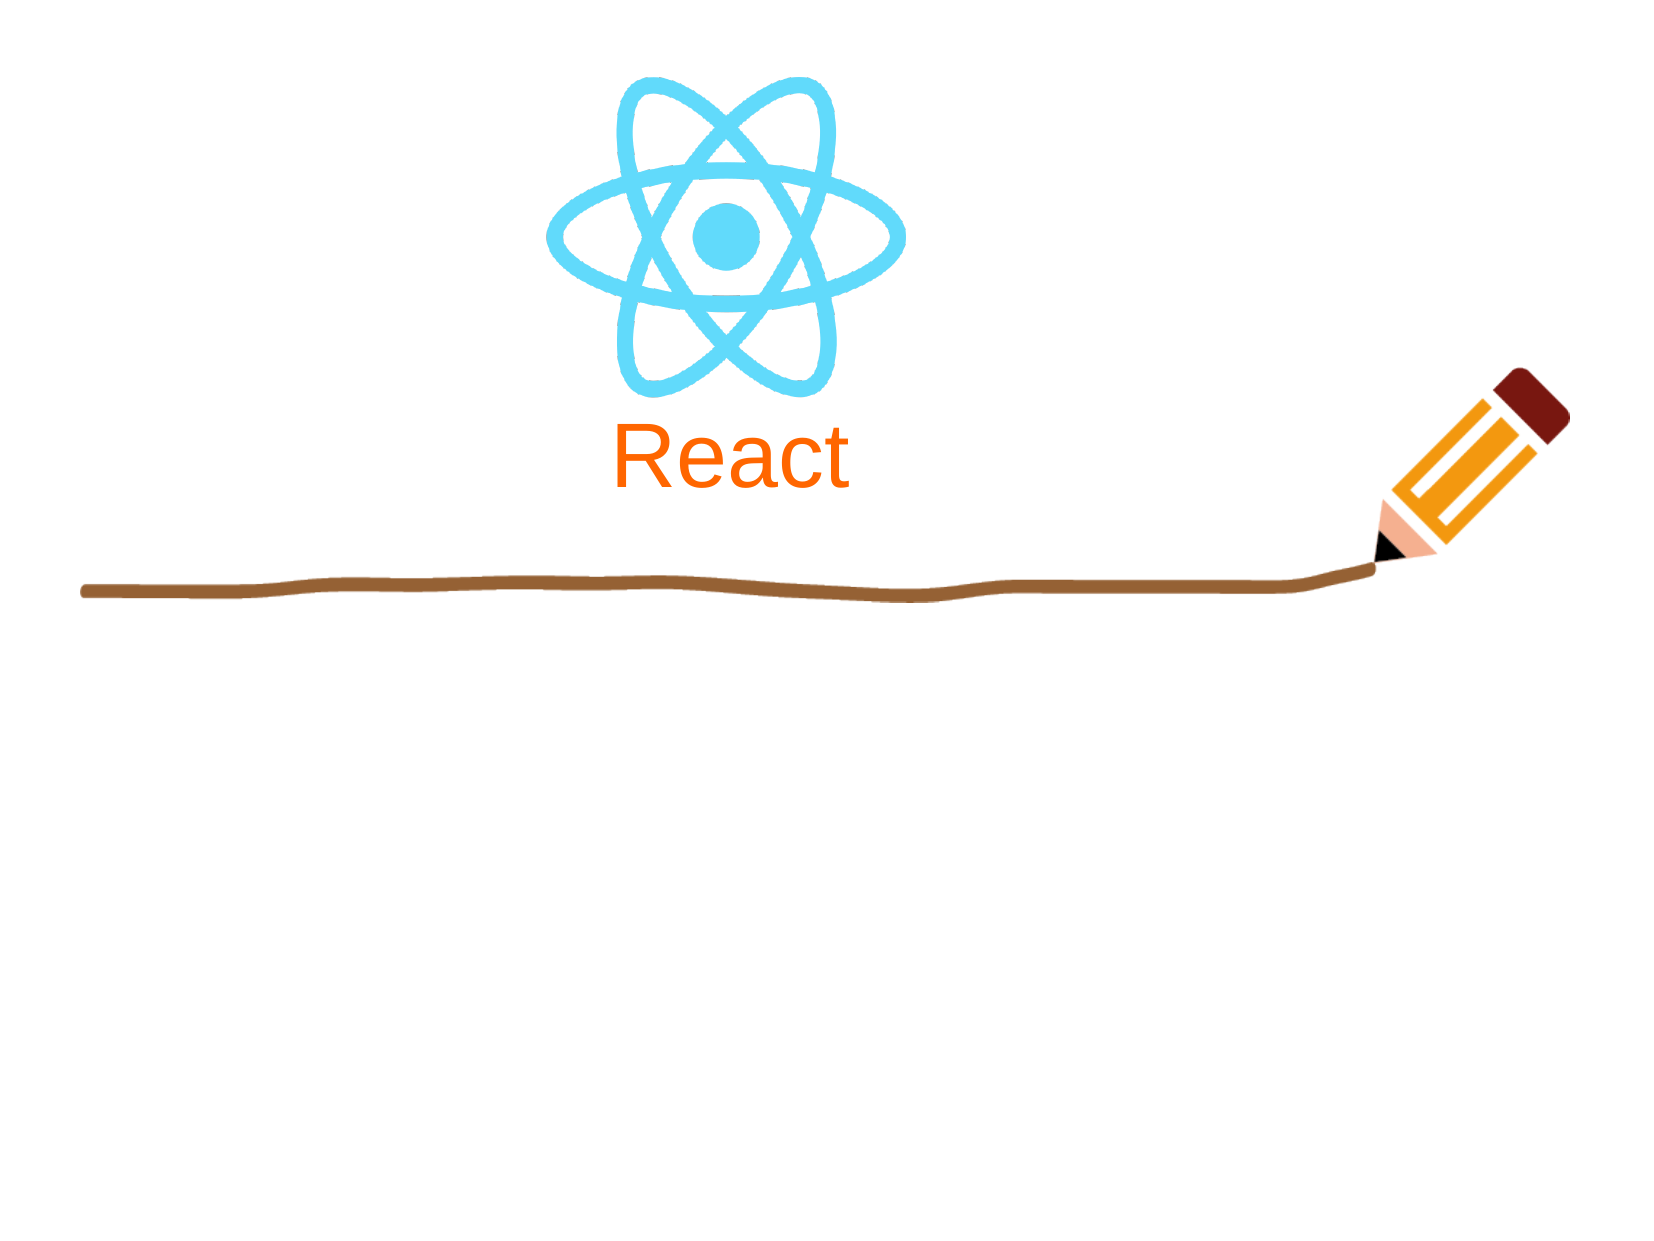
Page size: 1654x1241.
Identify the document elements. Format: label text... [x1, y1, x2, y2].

picture [417, 19, 1035, 456]
picture [80, 367, 1570, 603]
title React [82, 352, 1379, 560]
